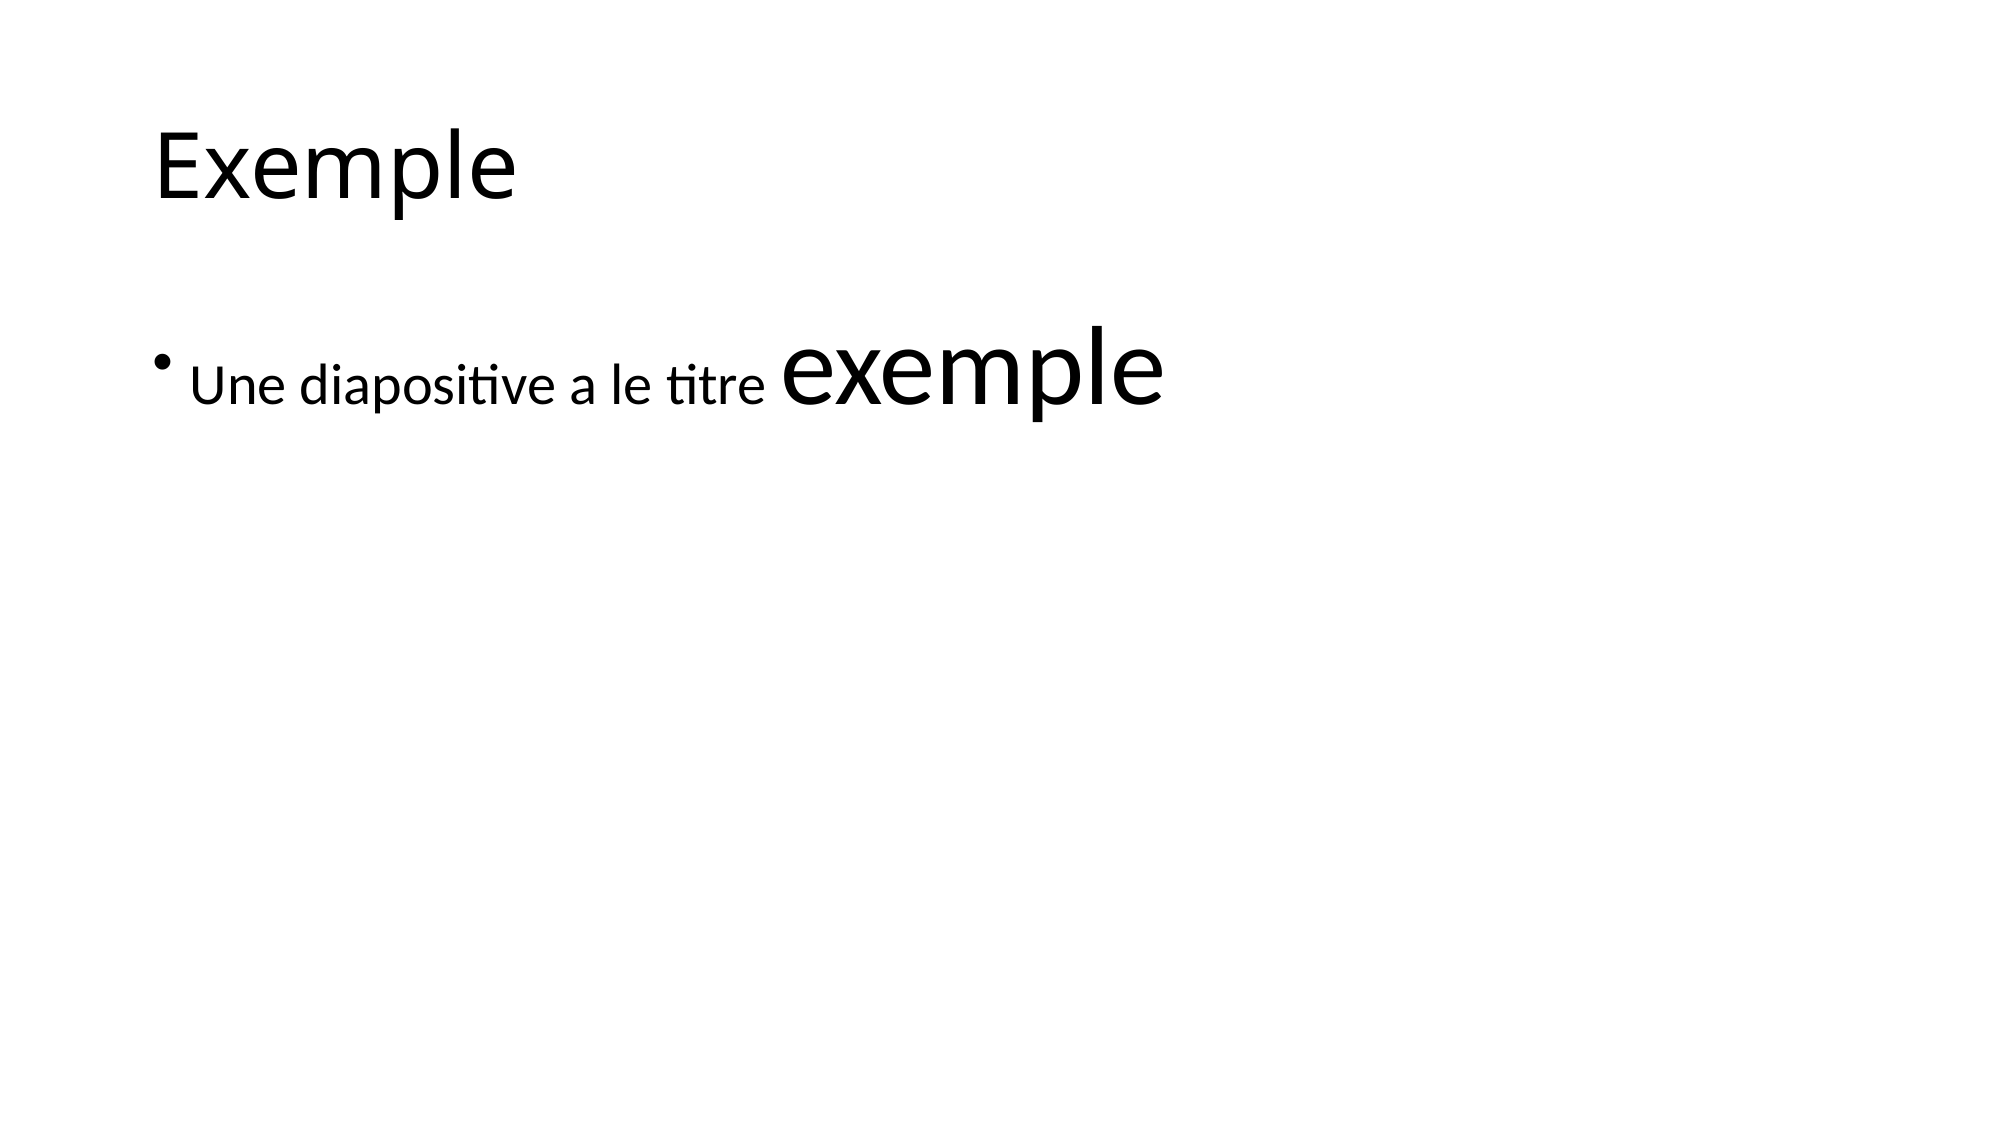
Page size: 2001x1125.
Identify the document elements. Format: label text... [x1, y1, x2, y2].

list Une diapositive a le titre exemple [137, 299, 1863, 1014]
title Exemple [137, 59, 1863, 278]
